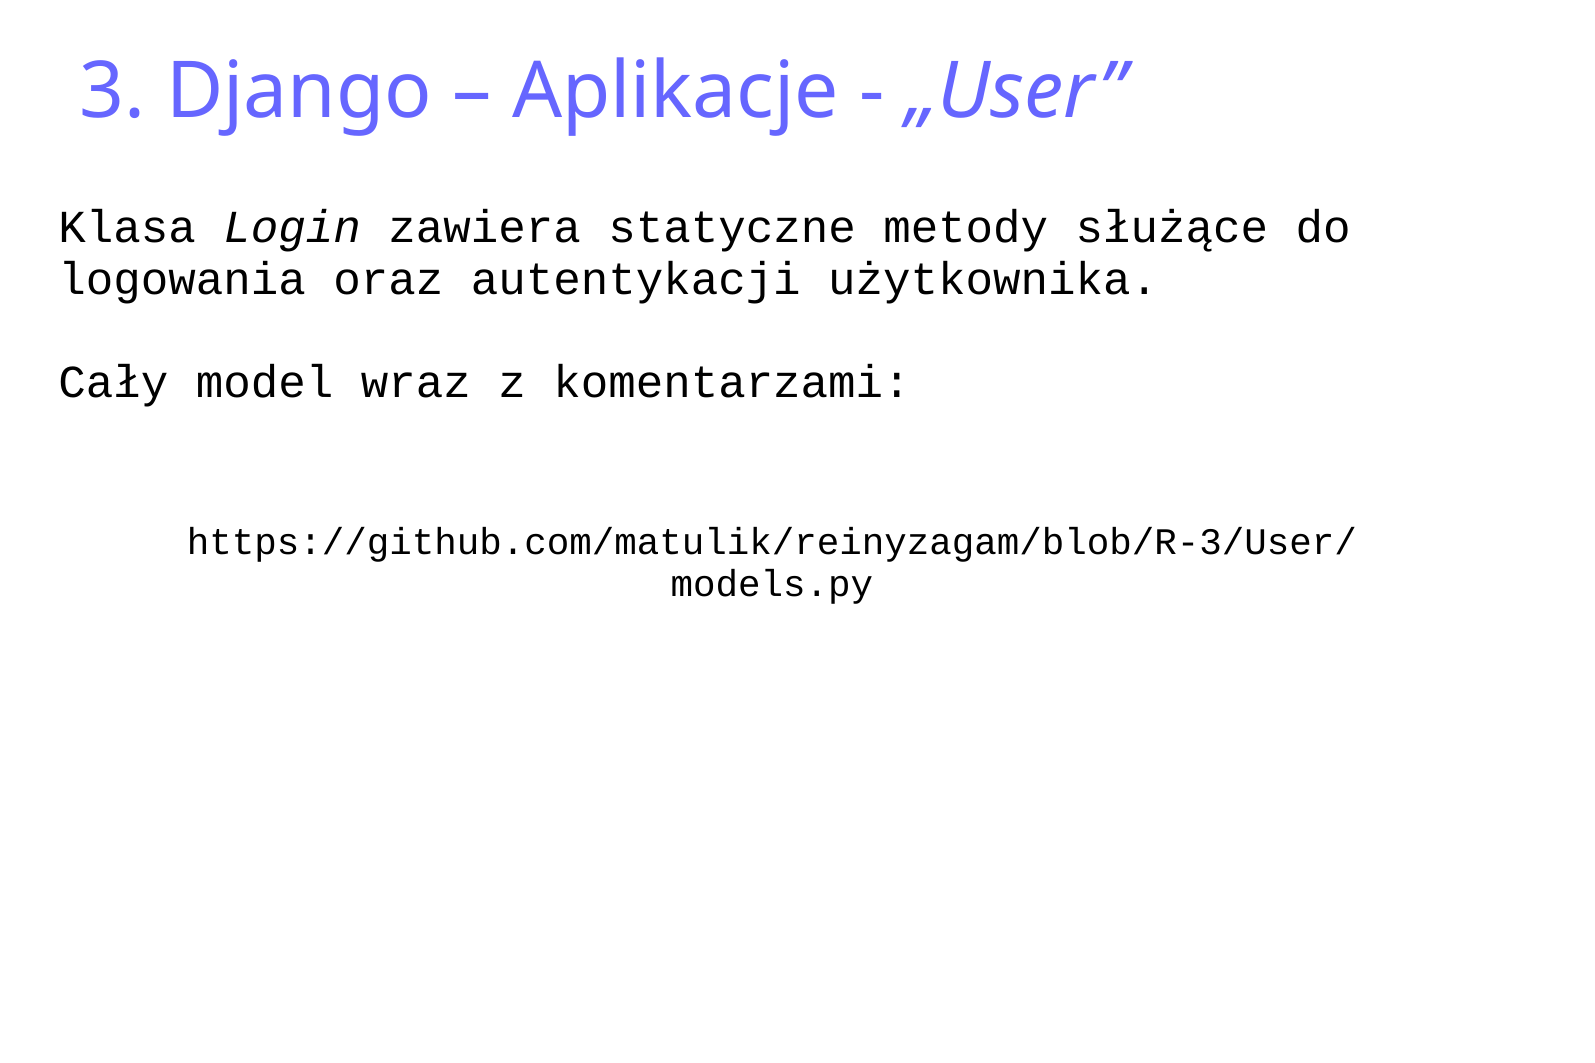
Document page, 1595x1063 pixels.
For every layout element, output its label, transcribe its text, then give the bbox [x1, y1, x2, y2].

text_box https://github.com/matulik/reinyzagam/blob/R-3/User/models.py [138, 519, 1406, 612]
title 3. Django – Aplikacje - „User” [79, 42, 1515, 220]
text_box Klasa Login zawiera statyczne metody służące do logowania oraz autentykacji użytkownika. Cały model wraz z komentarzami: [58, 204, 1494, 539]
